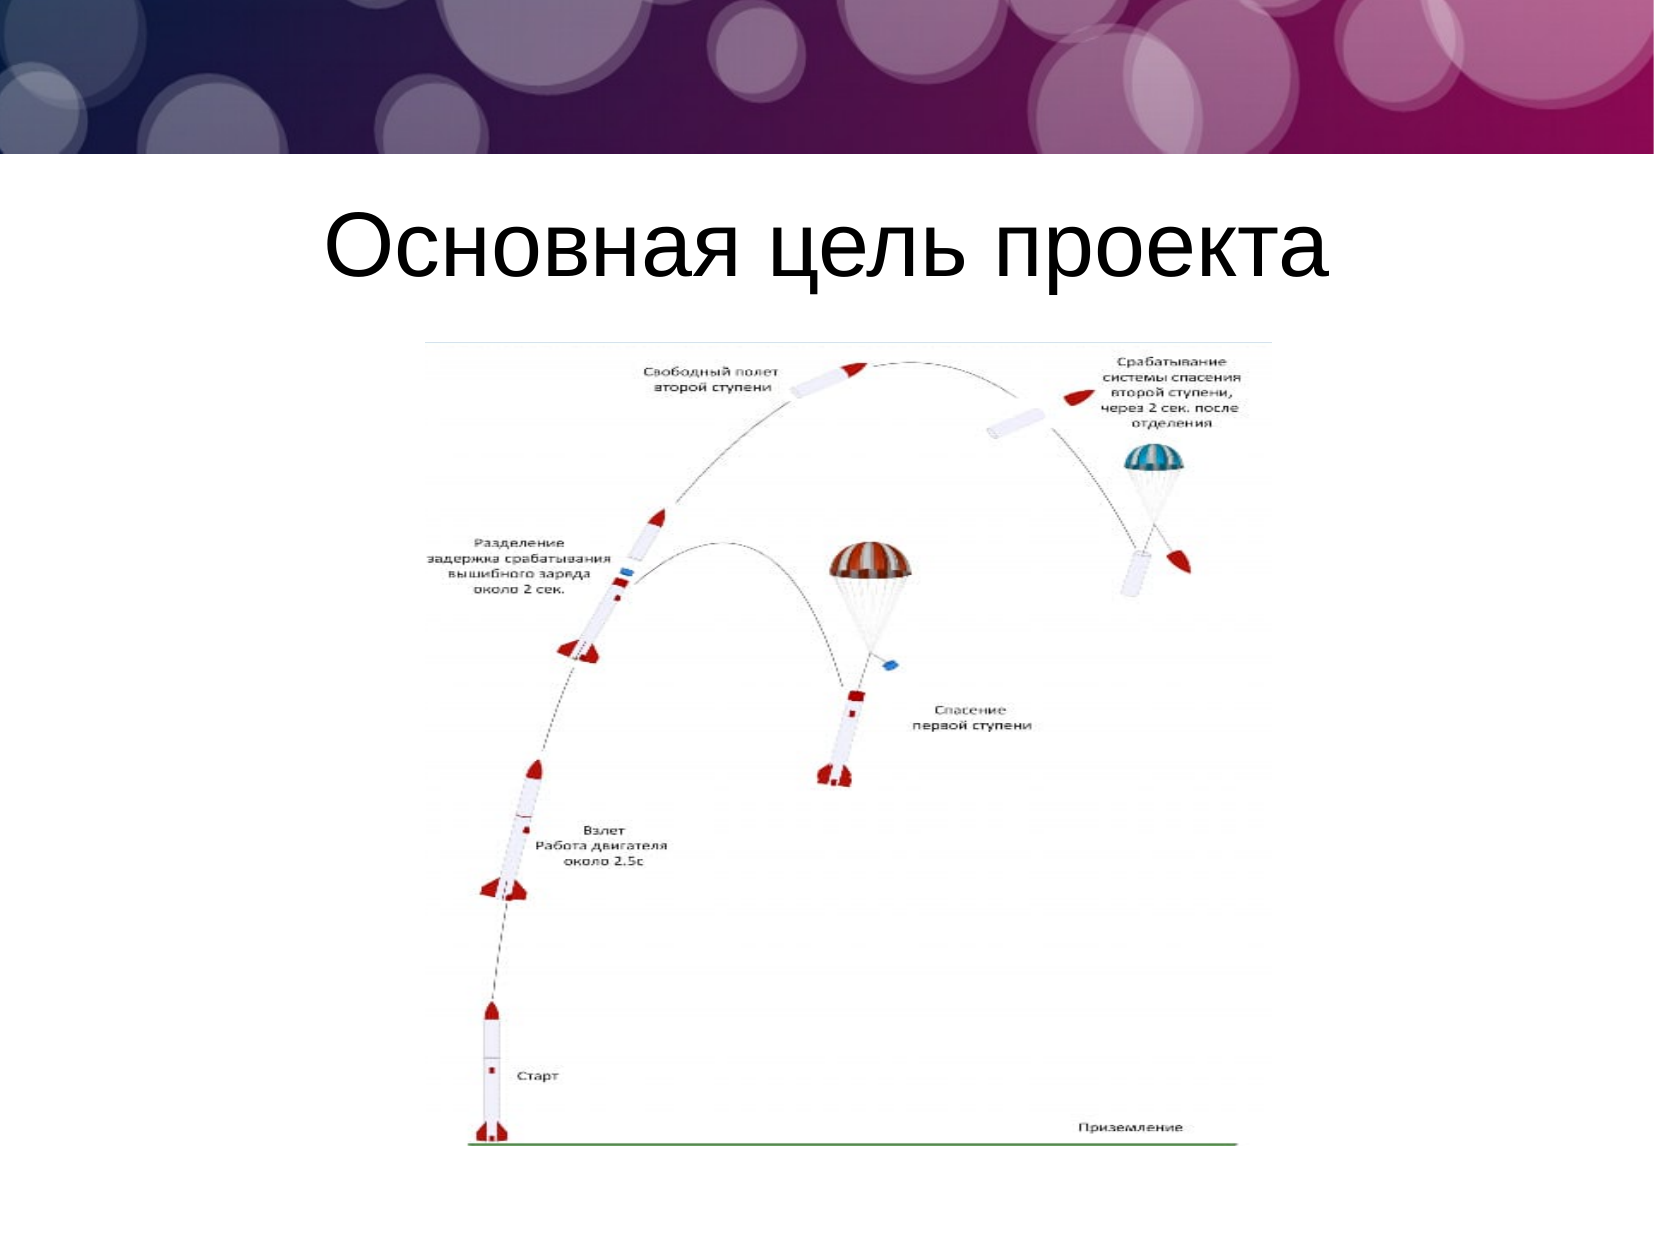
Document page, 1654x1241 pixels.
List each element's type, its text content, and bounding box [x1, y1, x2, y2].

title Основная цель проекта [82, 159, 1571, 331]
picture [0, 0, 1654, 154]
picture [425, 342, 1272, 1146]
